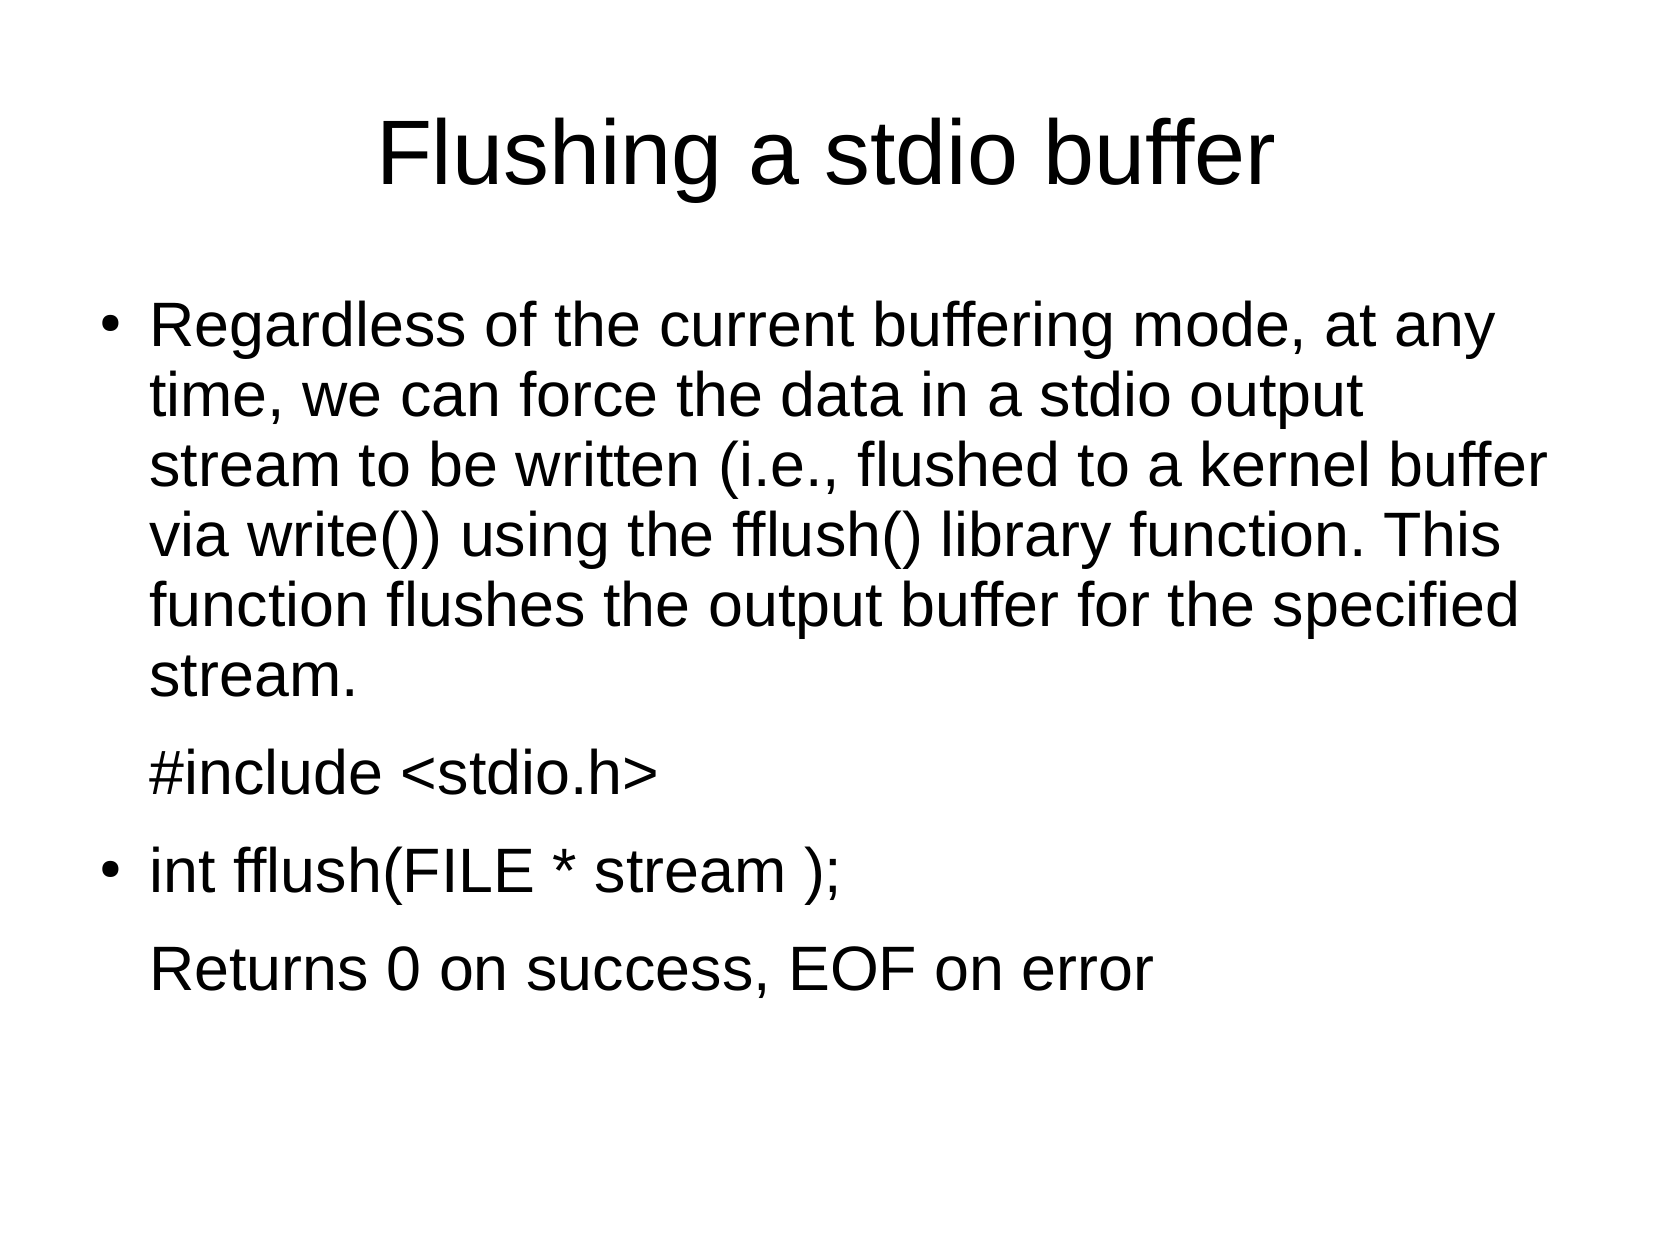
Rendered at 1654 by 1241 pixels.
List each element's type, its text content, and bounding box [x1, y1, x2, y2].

list Regardless of the current buffering mode, at any time, we can force the data in a stdio output stream to be written (i.e., flushed to a kernel buffer via write()) using the fflush() library function. This function flushes the output buffer for the specified stream. #include <stdio.h> int fflush(FILE * stream ); Returns 0 on success, EOF on error [82, 290, 1571, 1010]
title Flushing a stdio buffer [82, 49, 1571, 257]
